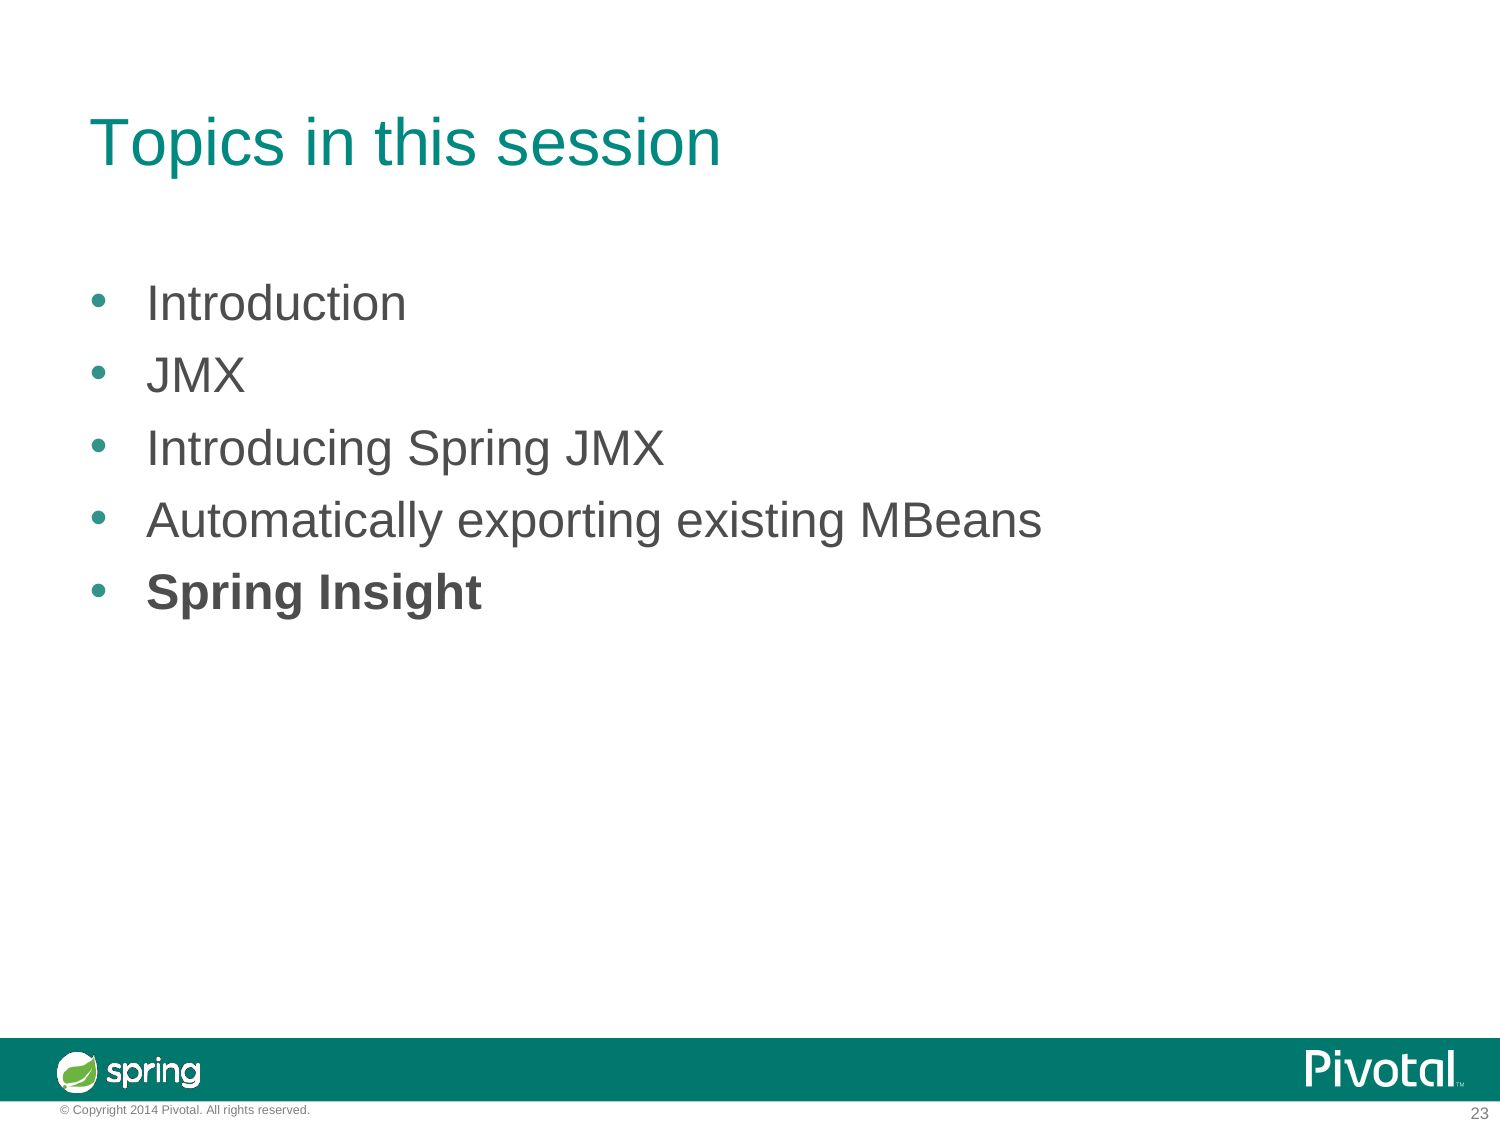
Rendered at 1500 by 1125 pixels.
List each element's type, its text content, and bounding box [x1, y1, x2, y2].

picture [1306, 1050, 1464, 1087]
title Topics in this session [75, 45, 1426, 233]
list Introduction JMX Introducing Spring JMX Automatically exporting existing MBeans Spring Insight [75, 262, 1426, 1005]
picture [32, 1041, 210, 1103]
